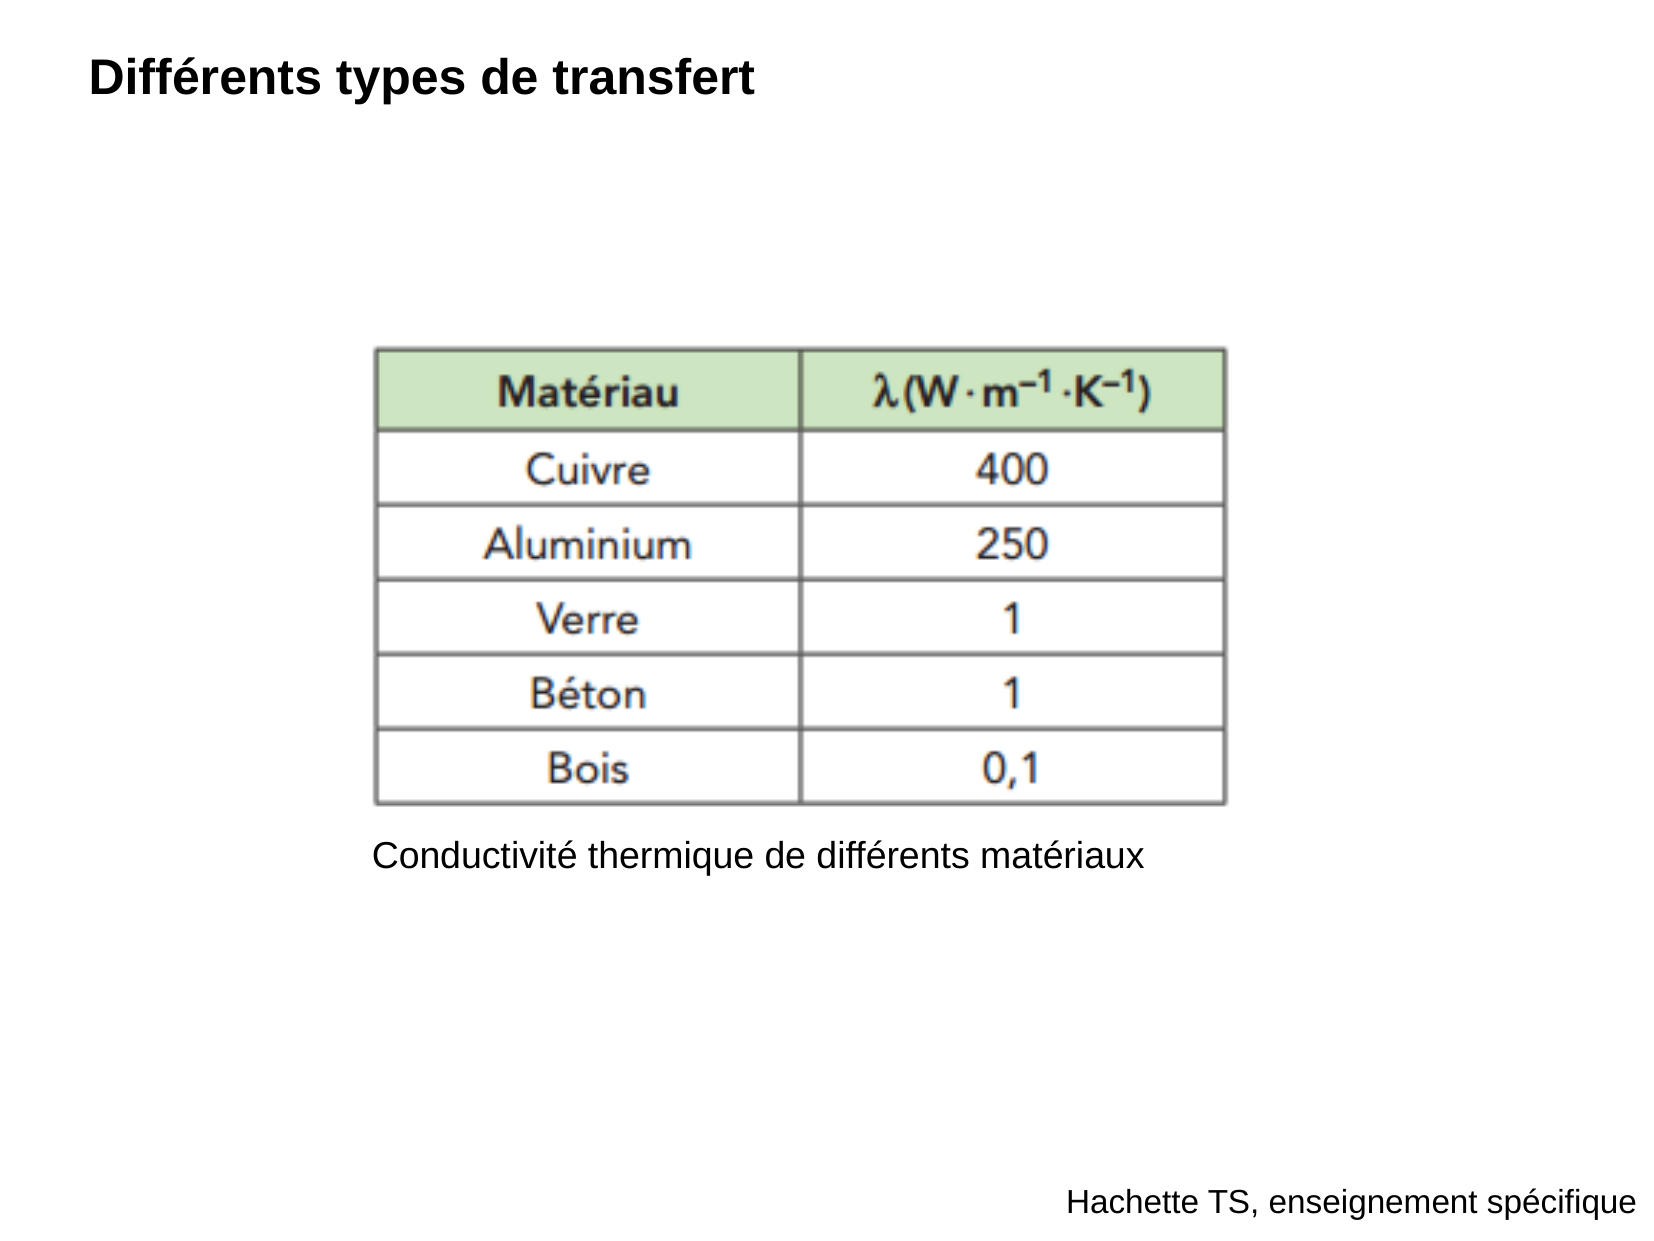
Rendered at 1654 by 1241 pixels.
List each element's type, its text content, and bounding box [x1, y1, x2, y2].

picture [357, 330, 1252, 827]
text_box Conductivité thermique de différents matériaux [357, 826, 1241, 884]
text_box Différents types de transfert [0, 0, 1654, 115]
text_box Hachette TS, enseignement spécifique [1051, 1176, 1653, 1229]
